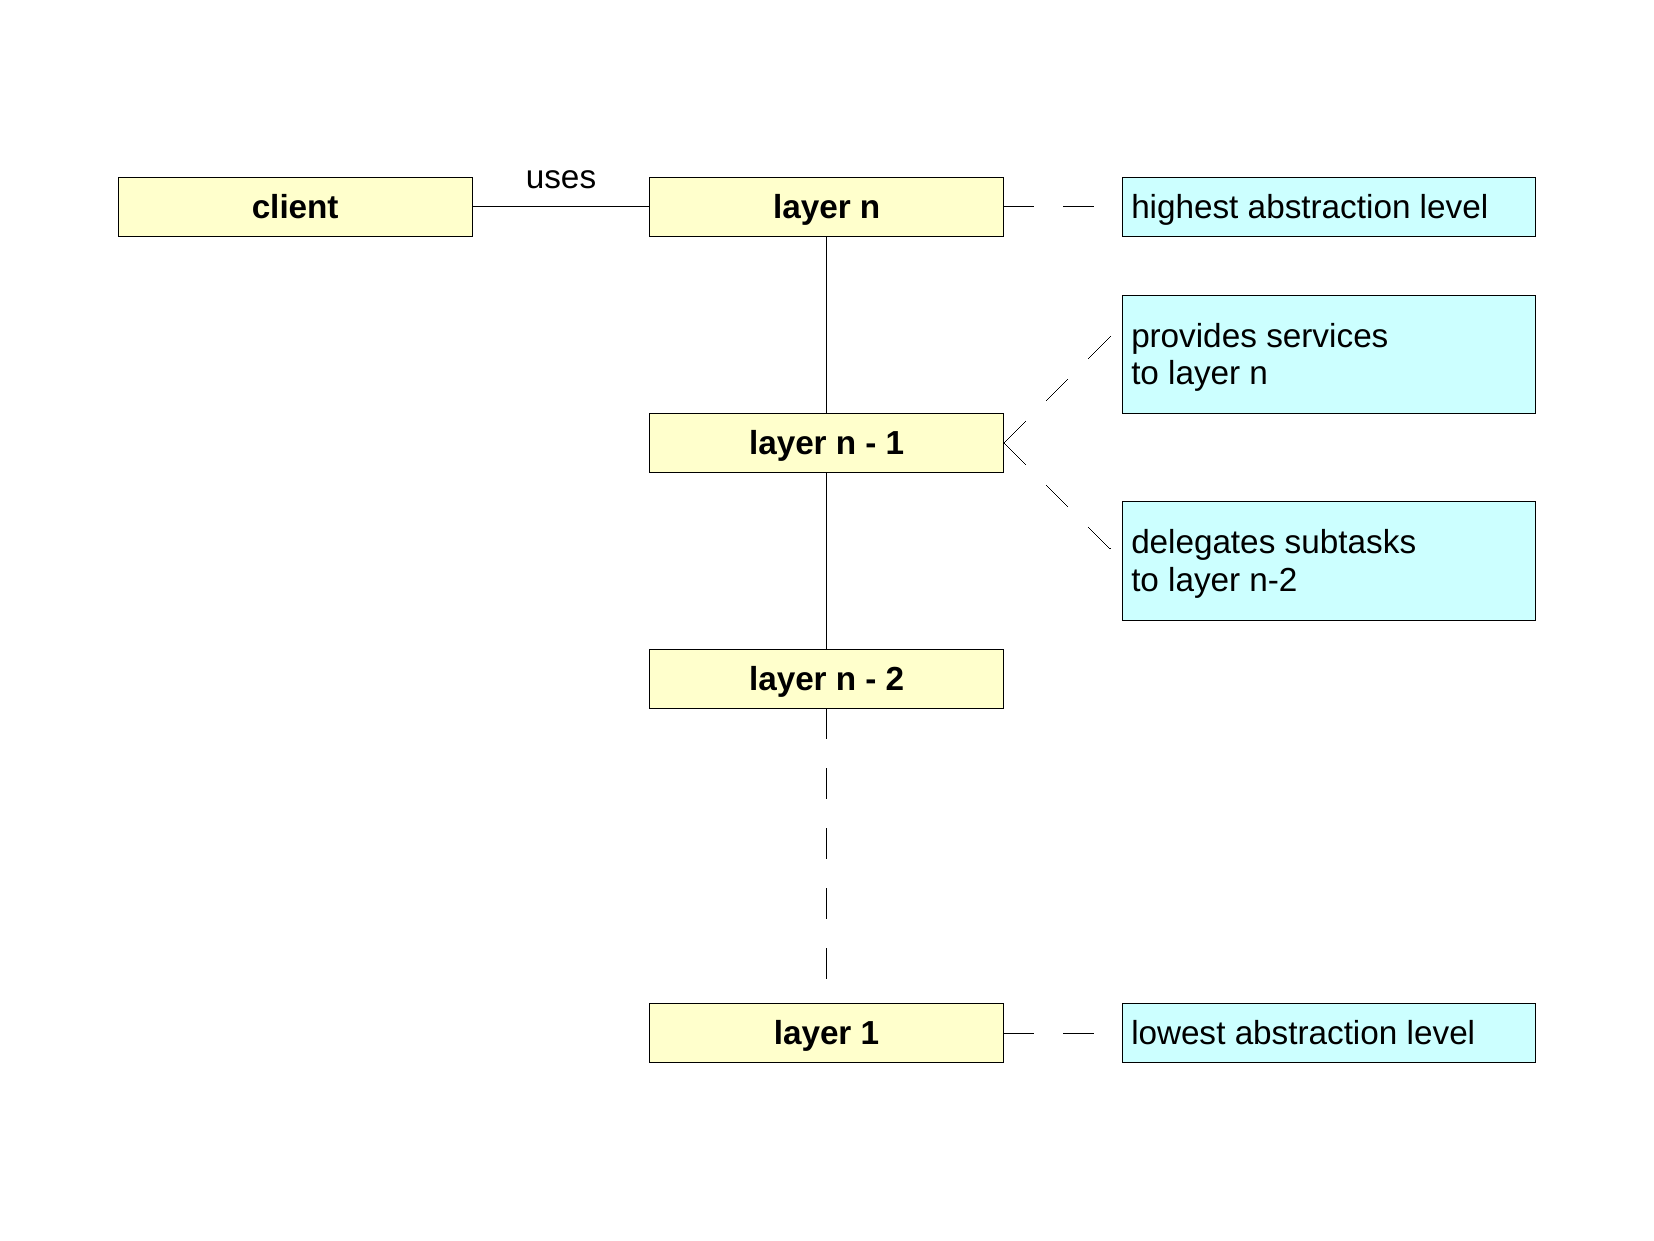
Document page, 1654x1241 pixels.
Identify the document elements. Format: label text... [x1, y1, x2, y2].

text_box lowest abstraction level [1122, 1003, 1536, 1063]
text_box client [118, 177, 473, 237]
text_box layer n - 1 [649, 413, 1004, 473]
text_box highest abstraction level [1122, 177, 1536, 237]
text_box delegates subtasks to layer n-2 [1122, 501, 1536, 621]
text_box provides services to layer n [1122, 295, 1536, 414]
text_box layer 1 [649, 1003, 1004, 1063]
text_box uses [501, 147, 621, 207]
text_box layer n - 2 [649, 649, 1004, 709]
text_box layer n [649, 177, 1004, 237]
